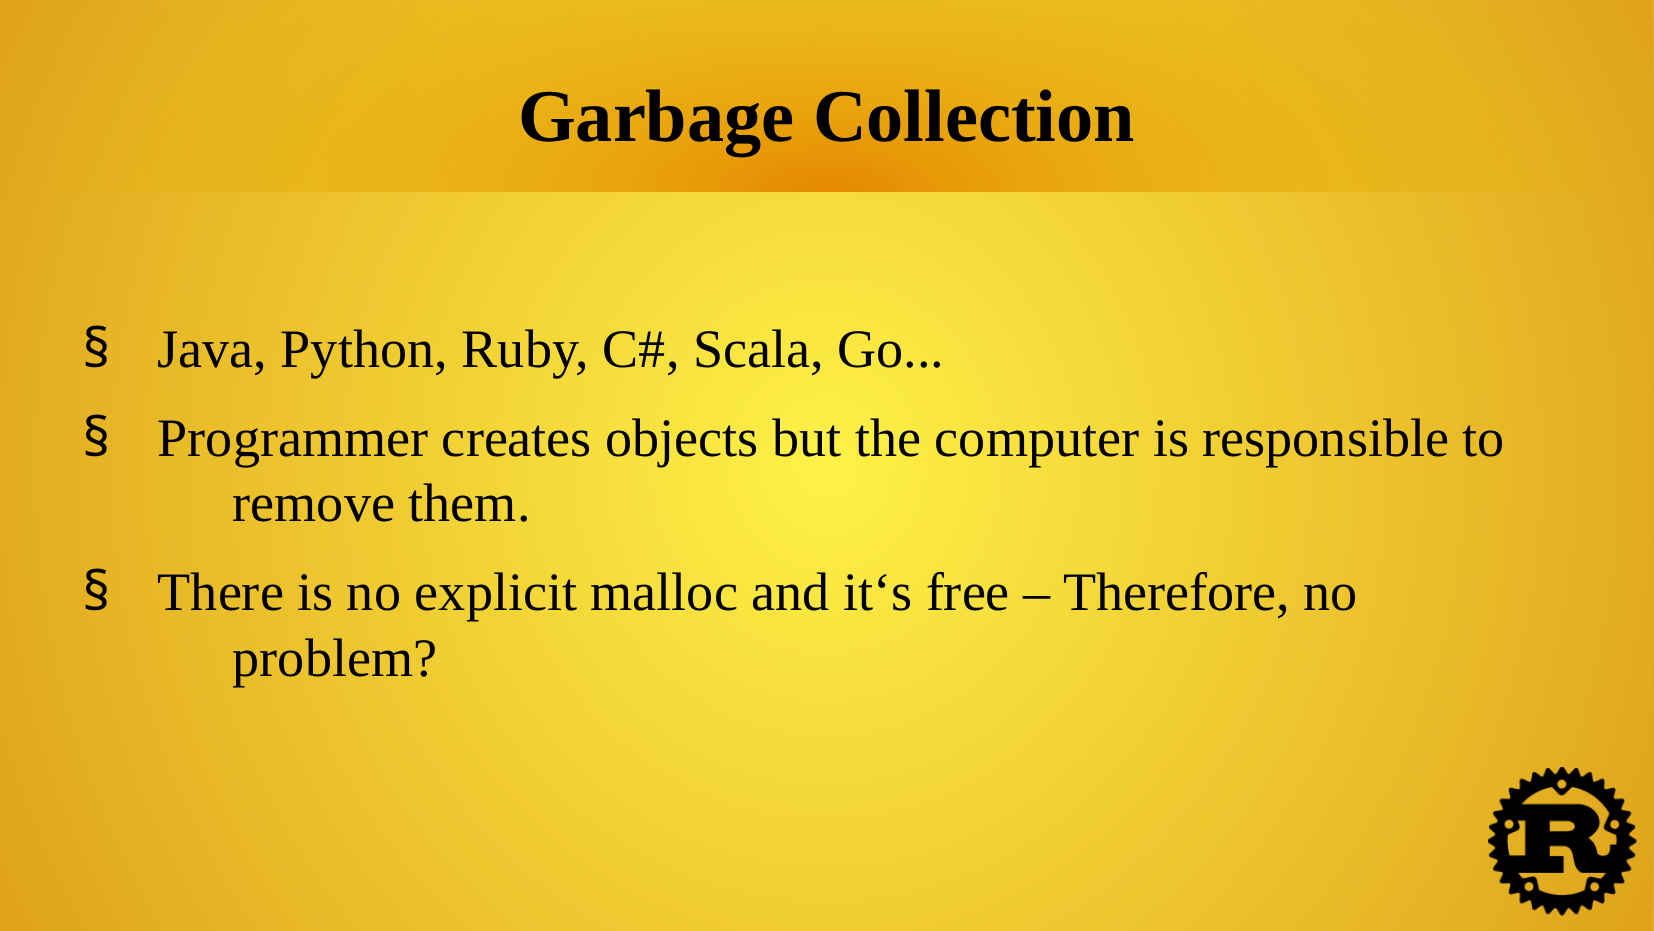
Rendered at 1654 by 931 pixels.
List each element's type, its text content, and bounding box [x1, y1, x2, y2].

picture [1488, 767, 1639, 918]
title Garbage Collection [82, 67, 1571, 158]
list Java, Python, Ruby, C#, Scala, Go... Programmer creates objects but the computer is responsible to remove them. There is no explicit malloc and it‘s free – Therefore, no problem? [82, 224, 1571, 764]
